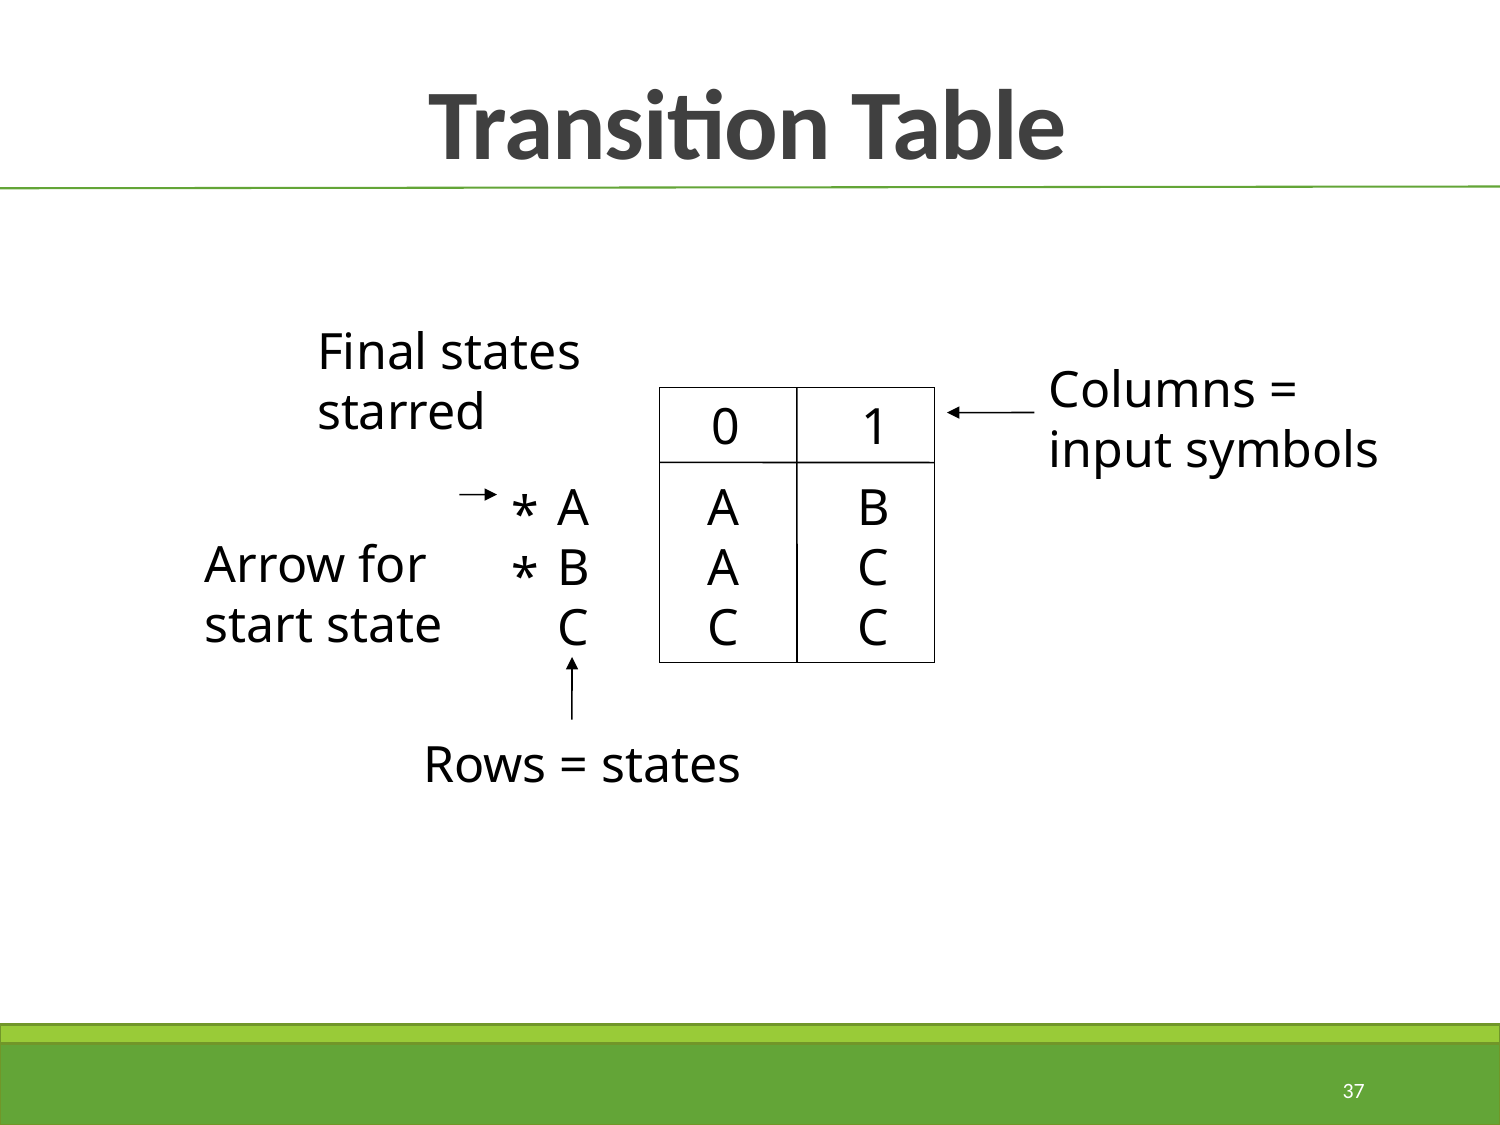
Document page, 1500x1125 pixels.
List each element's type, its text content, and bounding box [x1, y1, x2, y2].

text_box * [497, 537, 555, 613]
text_box Rows = states [408, 724, 757, 800]
text_box * [497, 474, 555, 537]
text_box Arrow for start state [190, 524, 458, 660]
text_box 1 [846, 387, 905, 463]
text_box A A B B A C C C C [543, 467, 906, 663]
text_box 0 [696, 387, 755, 463]
text_box Columns = input symbols [1034, 349, 1395, 485]
text_box Final states starred [302, 312, 597, 448]
title Transition Table [72, 37, 1423, 188]
